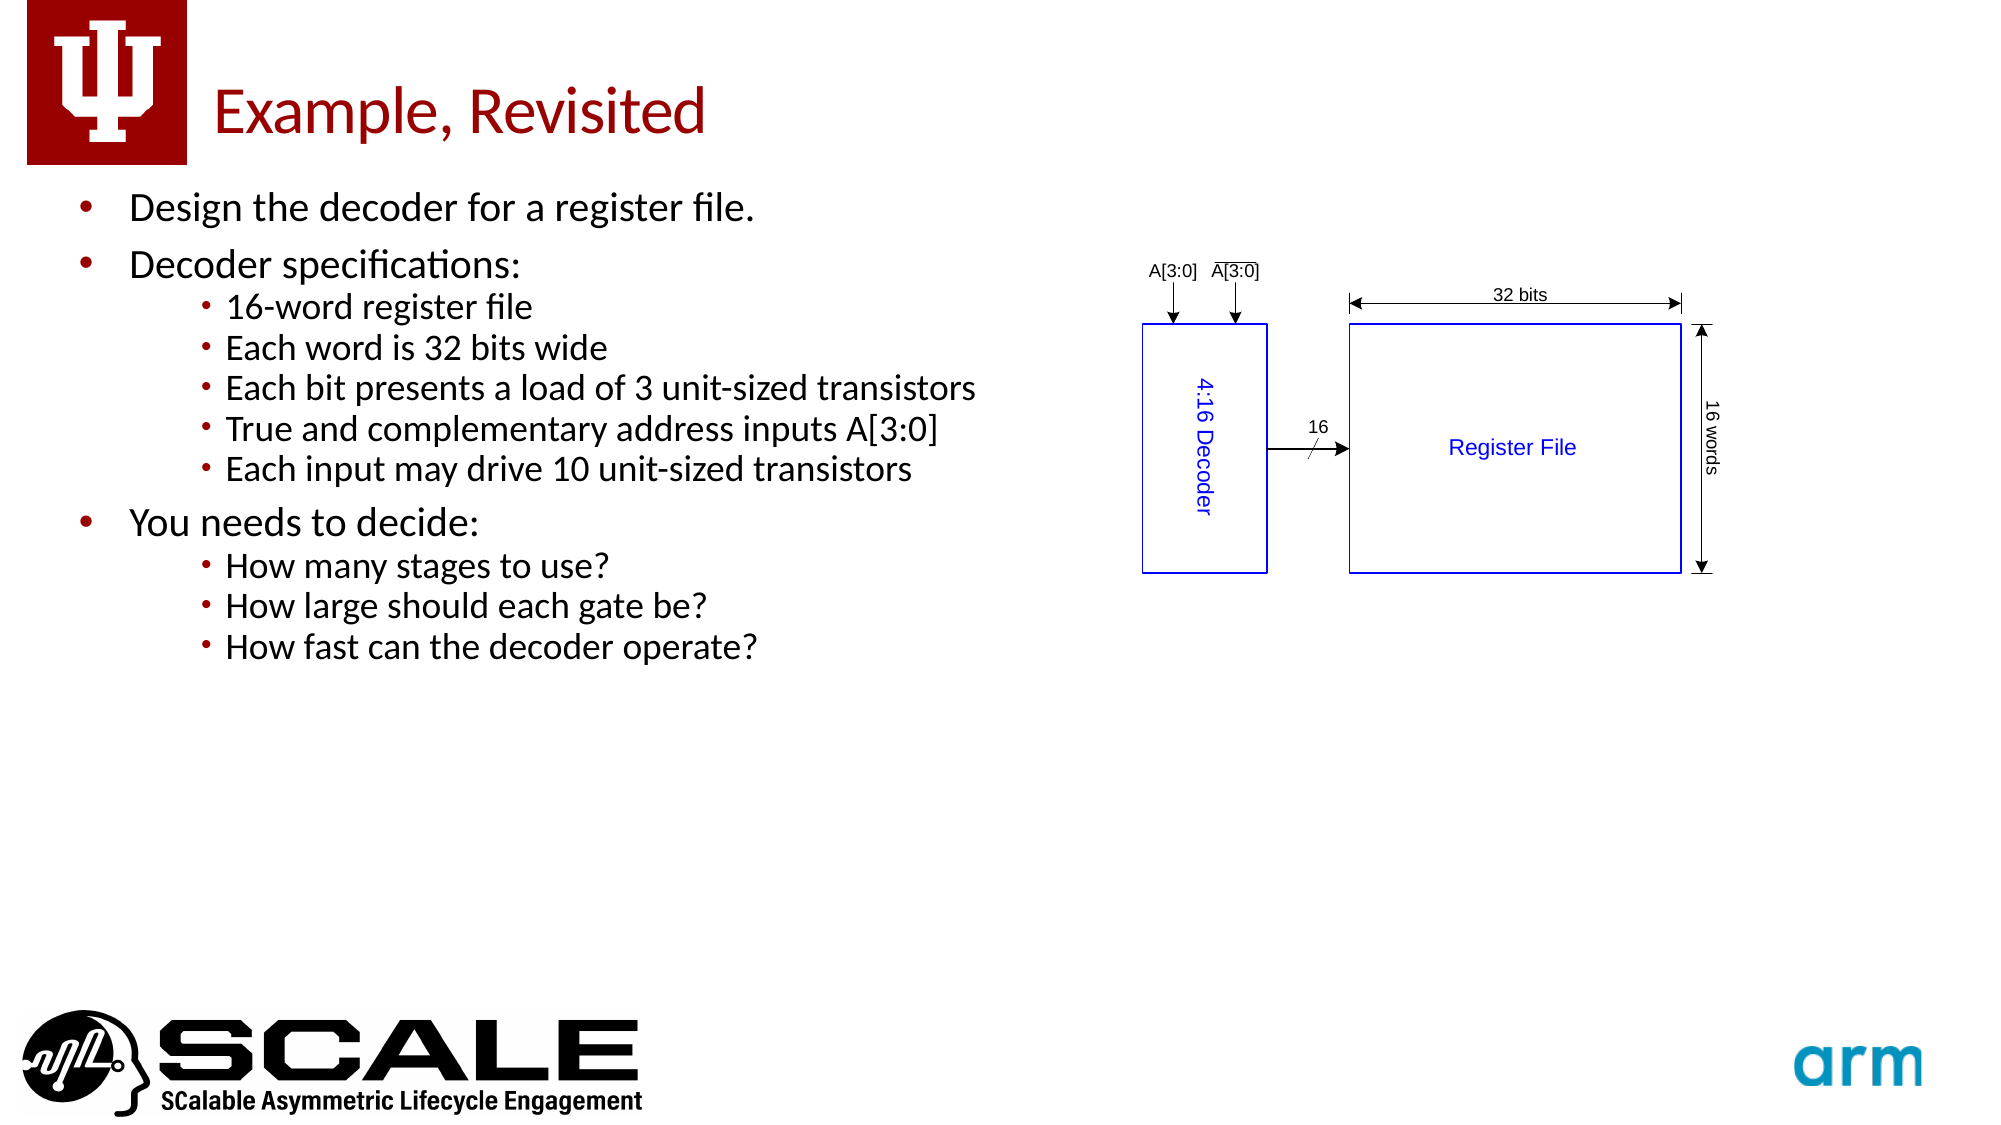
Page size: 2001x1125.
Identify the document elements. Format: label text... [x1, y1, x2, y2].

title Example, Revisited [213, 78, 1922, 186]
chart [1129, 249, 1736, 590]
list Design the decoder for a register file. Decoder specifications: 16-word register file Each word is 32 bits wide Each bit presents a load of 3 unit-sized transistors True and complementary address inputs A[3:0] Each input may drive 10 unit-sized transistors You needs to decide: How many stages to use? How large should each gate be? How fast can the decoder operate? [78, 185, 1924, 941]
